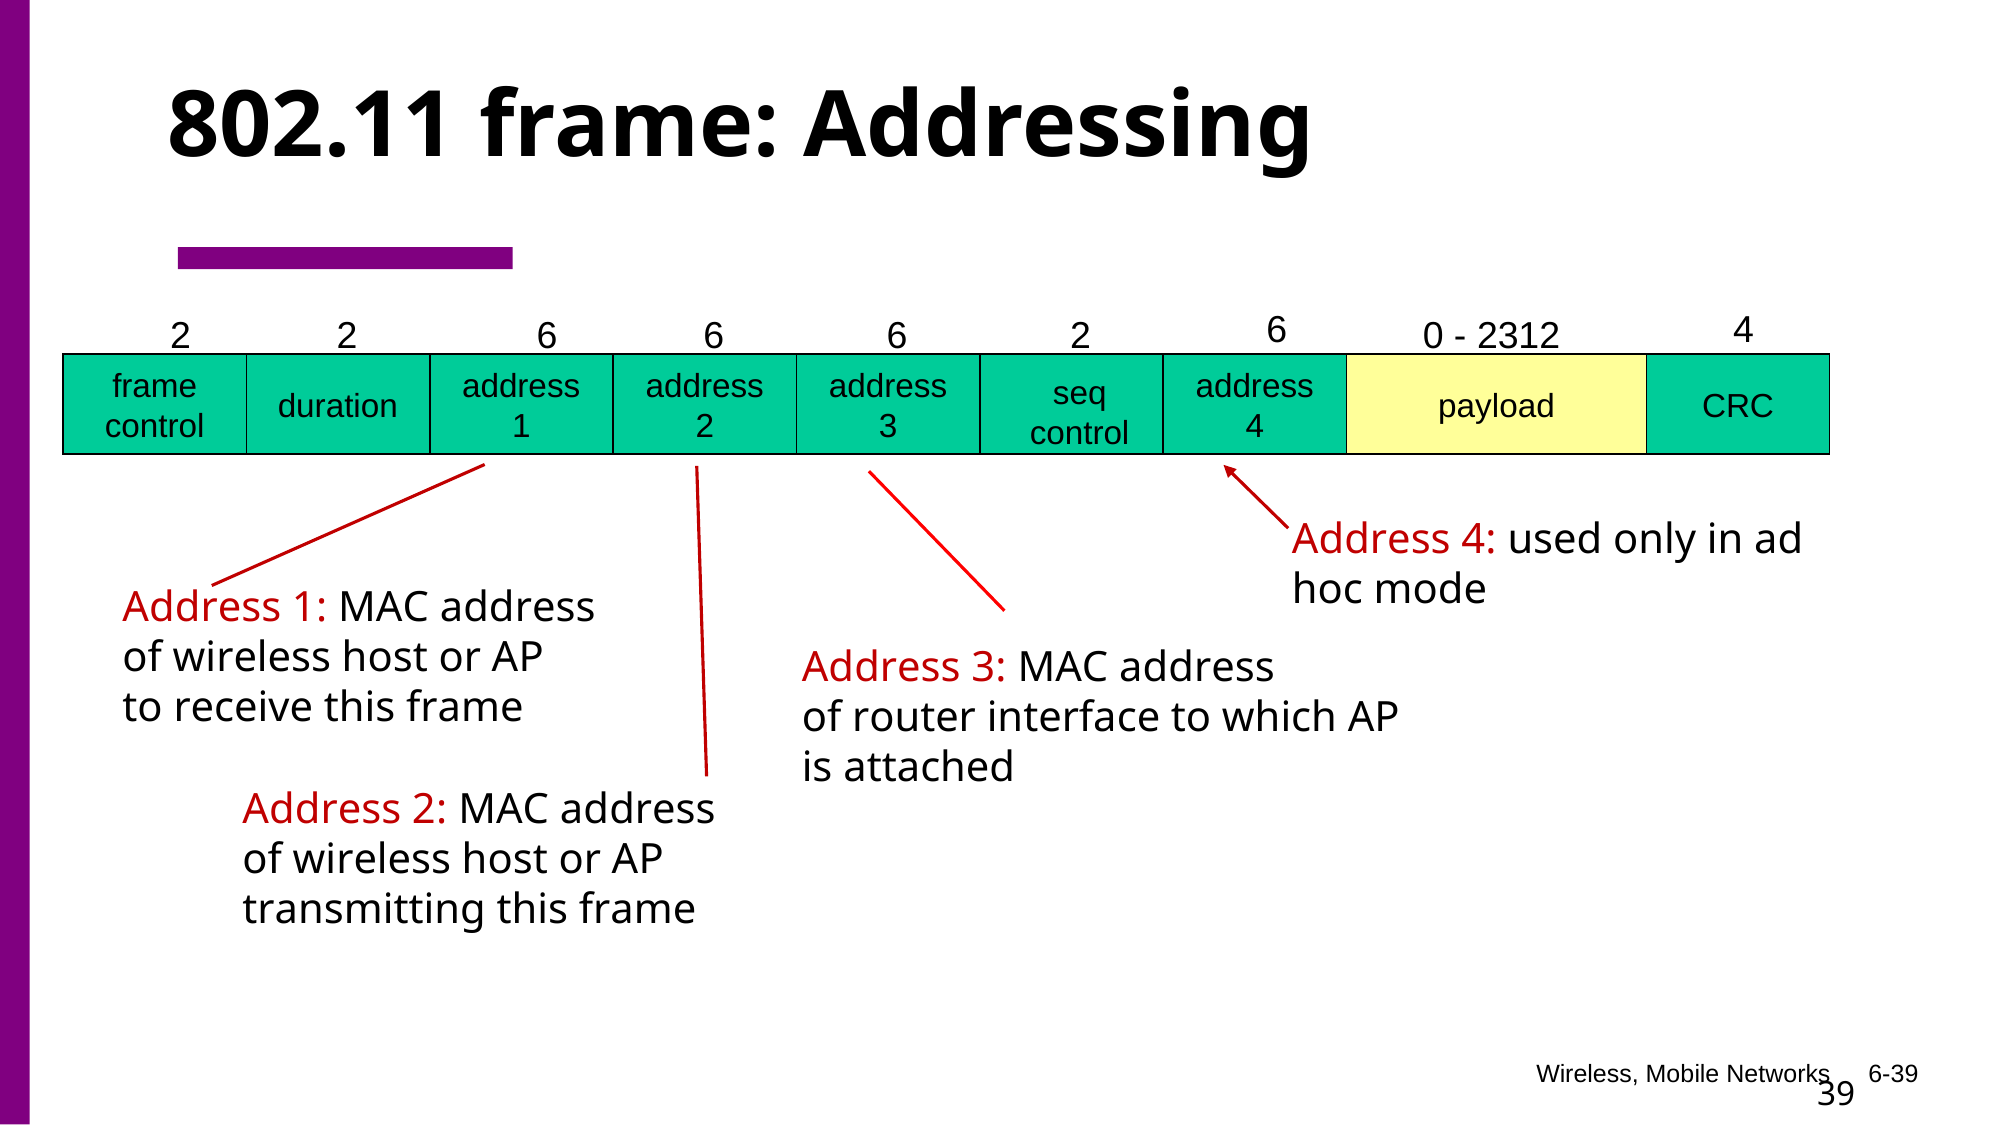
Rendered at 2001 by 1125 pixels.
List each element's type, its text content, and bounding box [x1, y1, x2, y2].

text_box 2 [1055, 303, 1106, 363]
text_box Address 4: used only in ad hoc mode [1277, 503, 1848, 620]
text_box 6 [1251, 297, 1303, 358]
text_box Address 2: MAC address of wireless host or AP transmitting this frame [227, 774, 731, 940]
text_box address 4 [1164, 353, 1346, 454]
text_box Address 3: MAC address of router interface to which AP is attached [787, 631, 1455, 798]
text_box Address 1: MAC address of wireless host or AP to receive this frame [107, 571, 611, 738]
text_box seq control [1014, 363, 1145, 460]
text_box address 1 [429, 353, 613, 454]
text_box duration [246, 353, 429, 454]
text_box frame control [63, 353, 246, 454]
text_box Wireless, Mobile Networks [1000, 1049, 1846, 1103]
text_box address 2 [613, 353, 796, 454]
text_box 4 [1718, 297, 1769, 358]
text_box 2 [155, 303, 206, 365]
text_box 6 [871, 303, 923, 365]
title 802.11 frame: Addressing [116, 25, 1518, 214]
text_box 6 [521, 303, 573, 365]
text_box payload [1346, 353, 1646, 454]
text_box CRC [1646, 353, 1830, 454]
text_box 2 [321, 303, 373, 365]
text_box 0 - 2312 [1408, 303, 1576, 365]
text_box address 3 [796, 353, 979, 454]
text_box 6-<number> [1785, 1050, 1934, 1125]
text_box 6 [688, 303, 739, 365]
